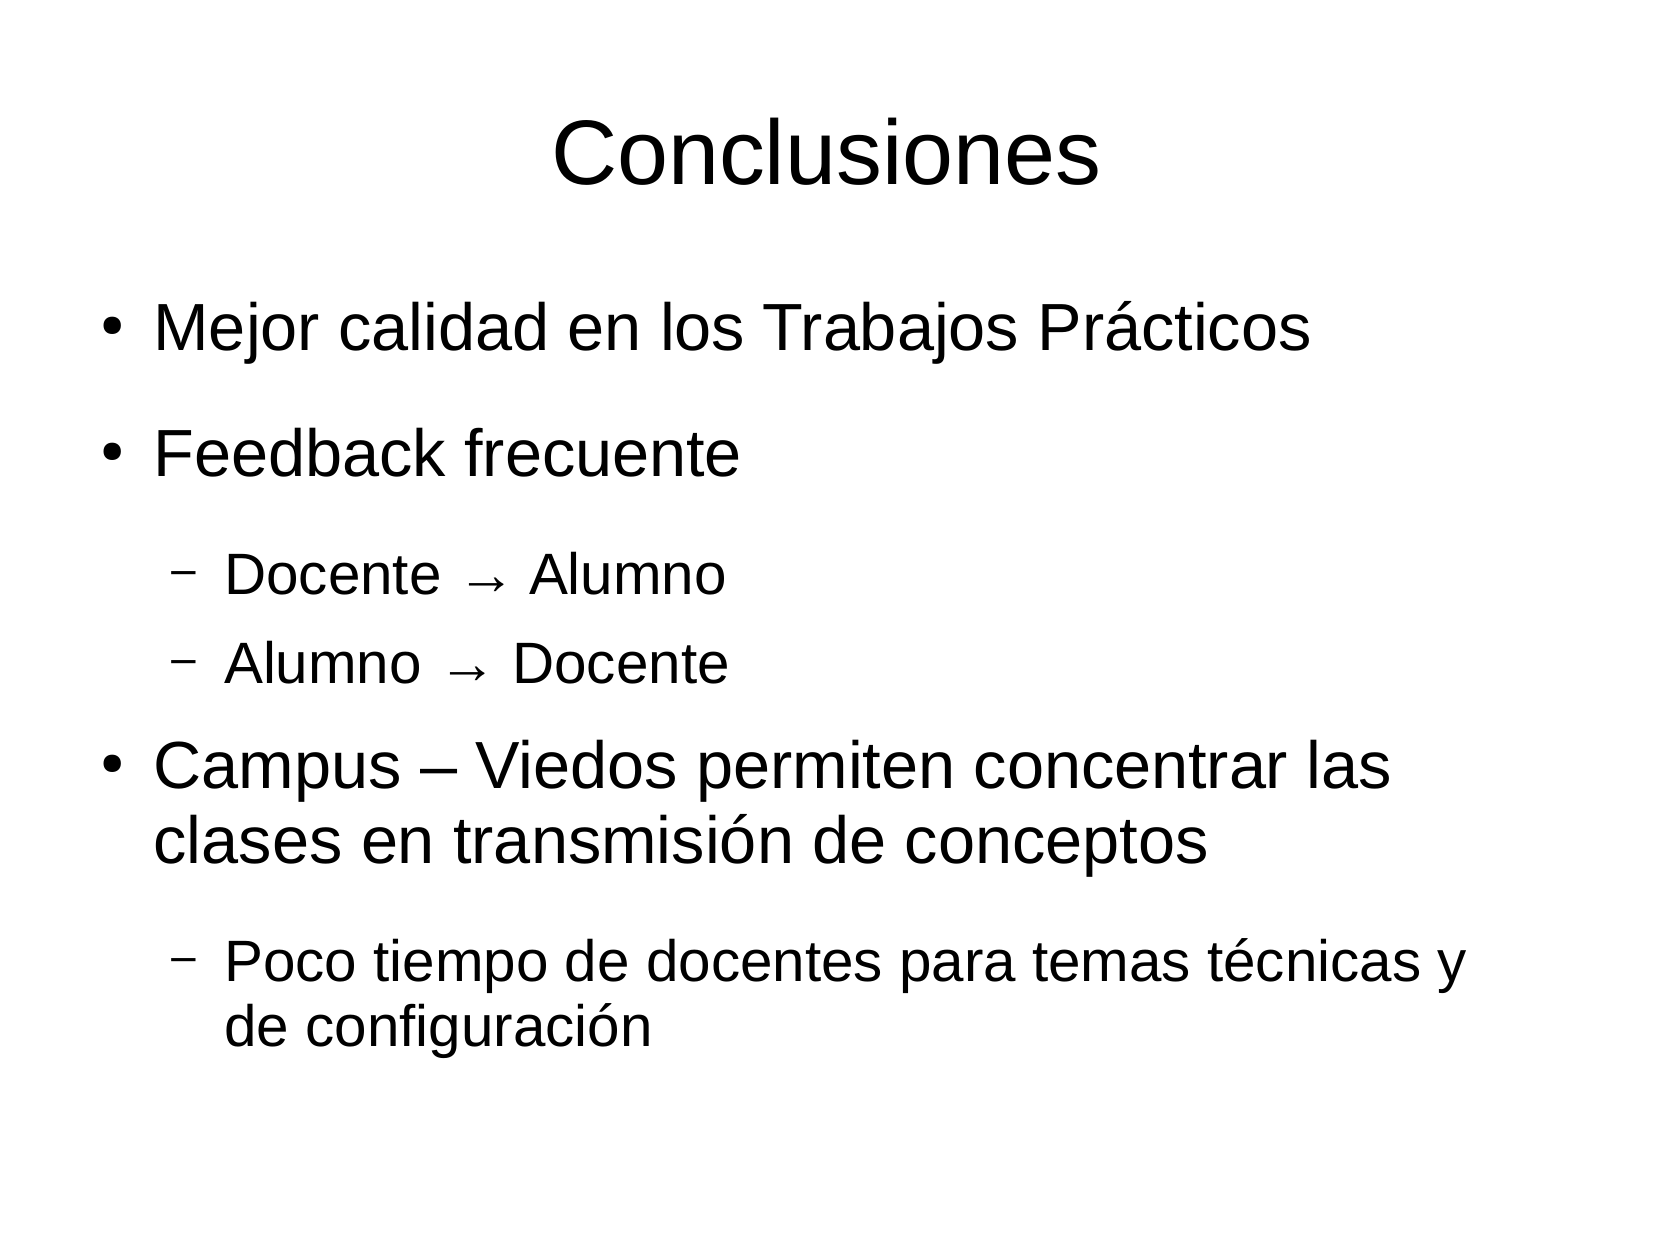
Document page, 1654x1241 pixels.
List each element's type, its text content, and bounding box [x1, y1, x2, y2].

list Mejor calidad en los Trabajos Prácticos Feedback frecuente Docente → Alumno Alumno → Docente Campus – Viedos permiten concentrar las clases en transmisión de conceptos Poco tiempo de docentes para temas técnicas y de configuración [82, 290, 1538, 1216]
title Conclusiones [82, 49, 1571, 257]
